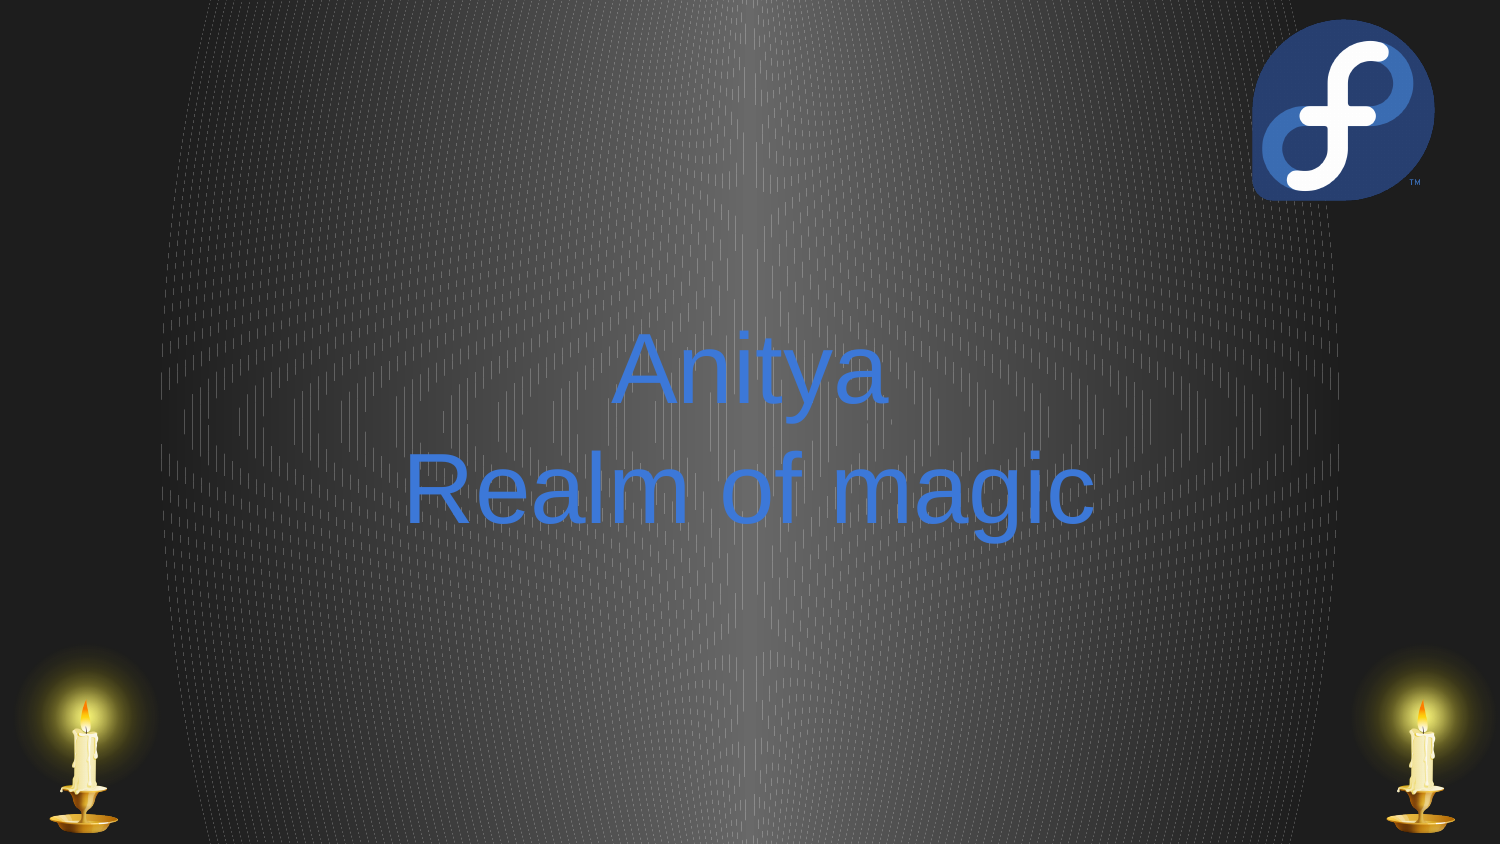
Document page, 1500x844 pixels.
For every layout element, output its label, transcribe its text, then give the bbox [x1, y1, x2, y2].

picture [1252, 19, 1435, 201]
picture [10, 640, 163, 835]
title Anitya Realm of magic [149, 288, 1351, 556]
picture [1347, 640, 1500, 835]
